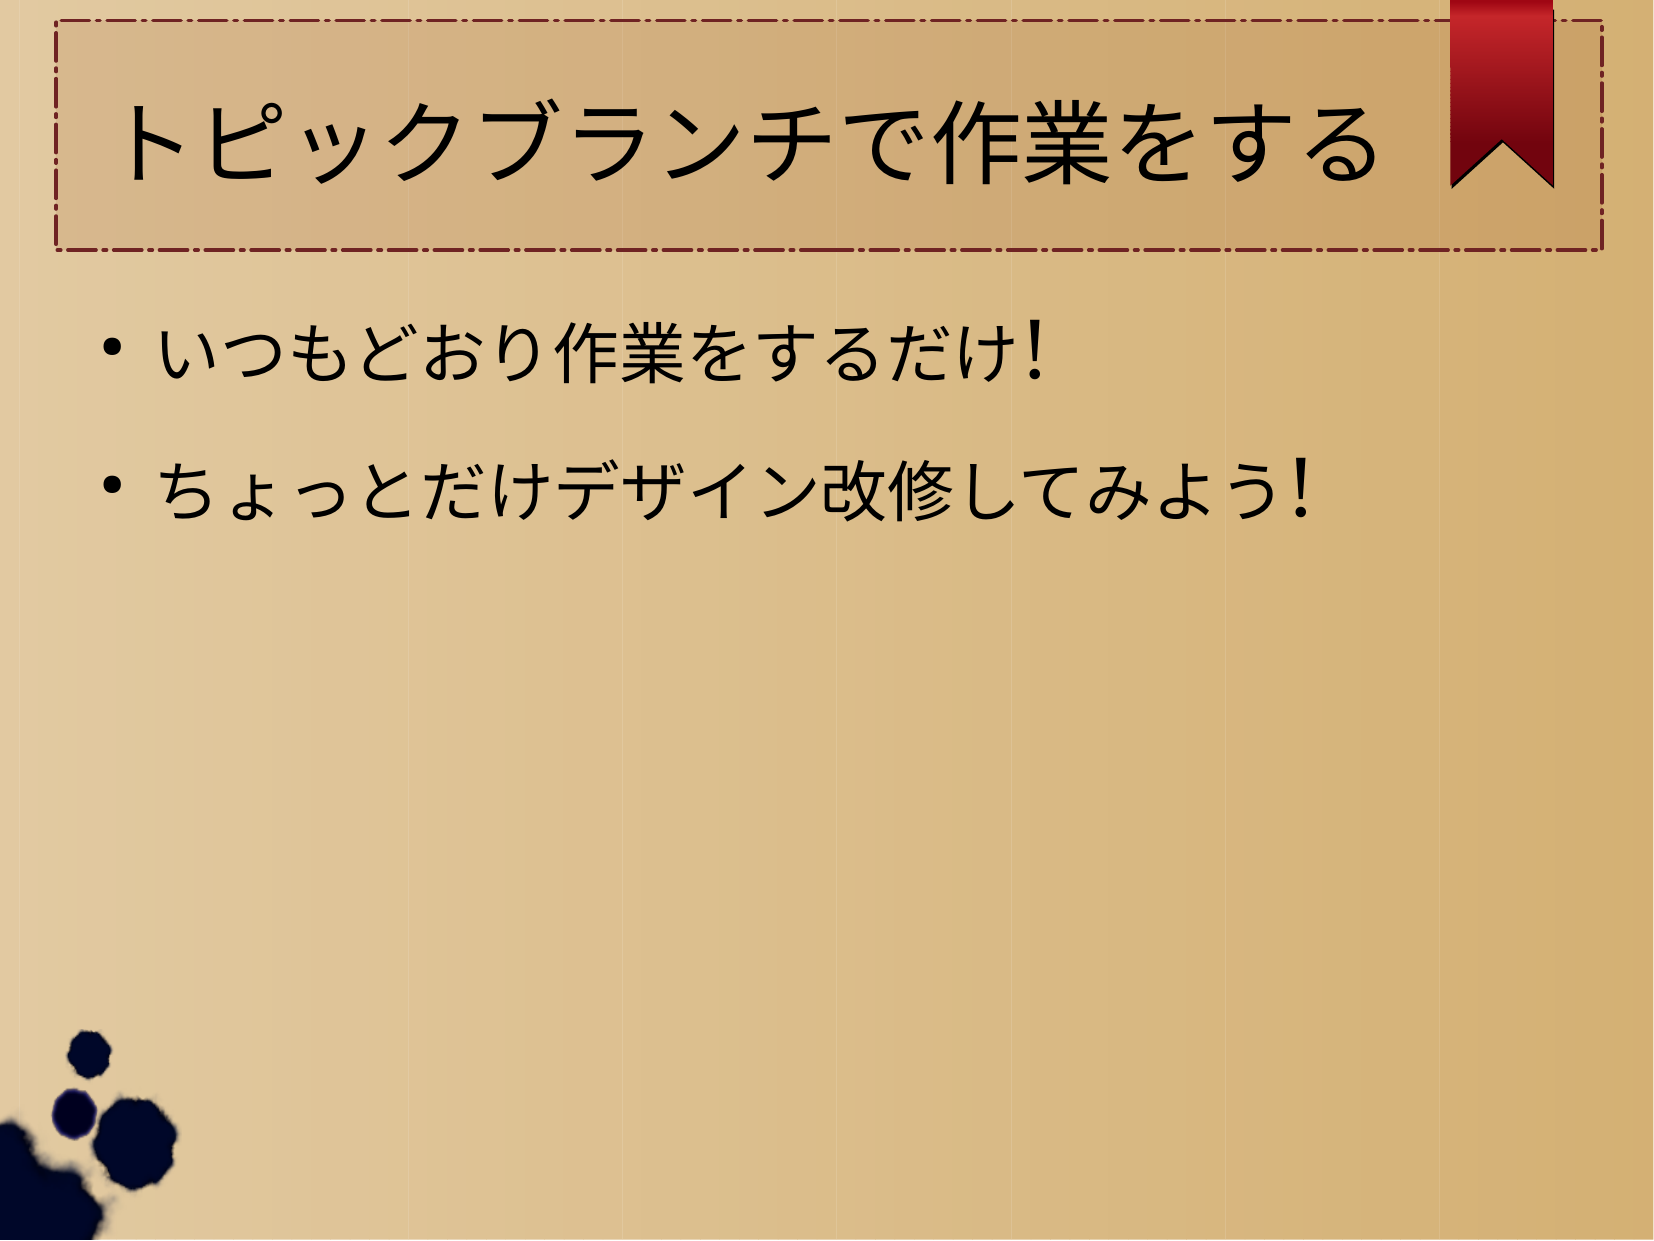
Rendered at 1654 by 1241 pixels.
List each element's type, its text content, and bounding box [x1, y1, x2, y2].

title トピックブランチで作業をする [82, 47, 1412, 229]
list いつもどおり作業をするだけ! ちょっとだけデザイン改修してみよう! [82, 299, 1571, 1019]
